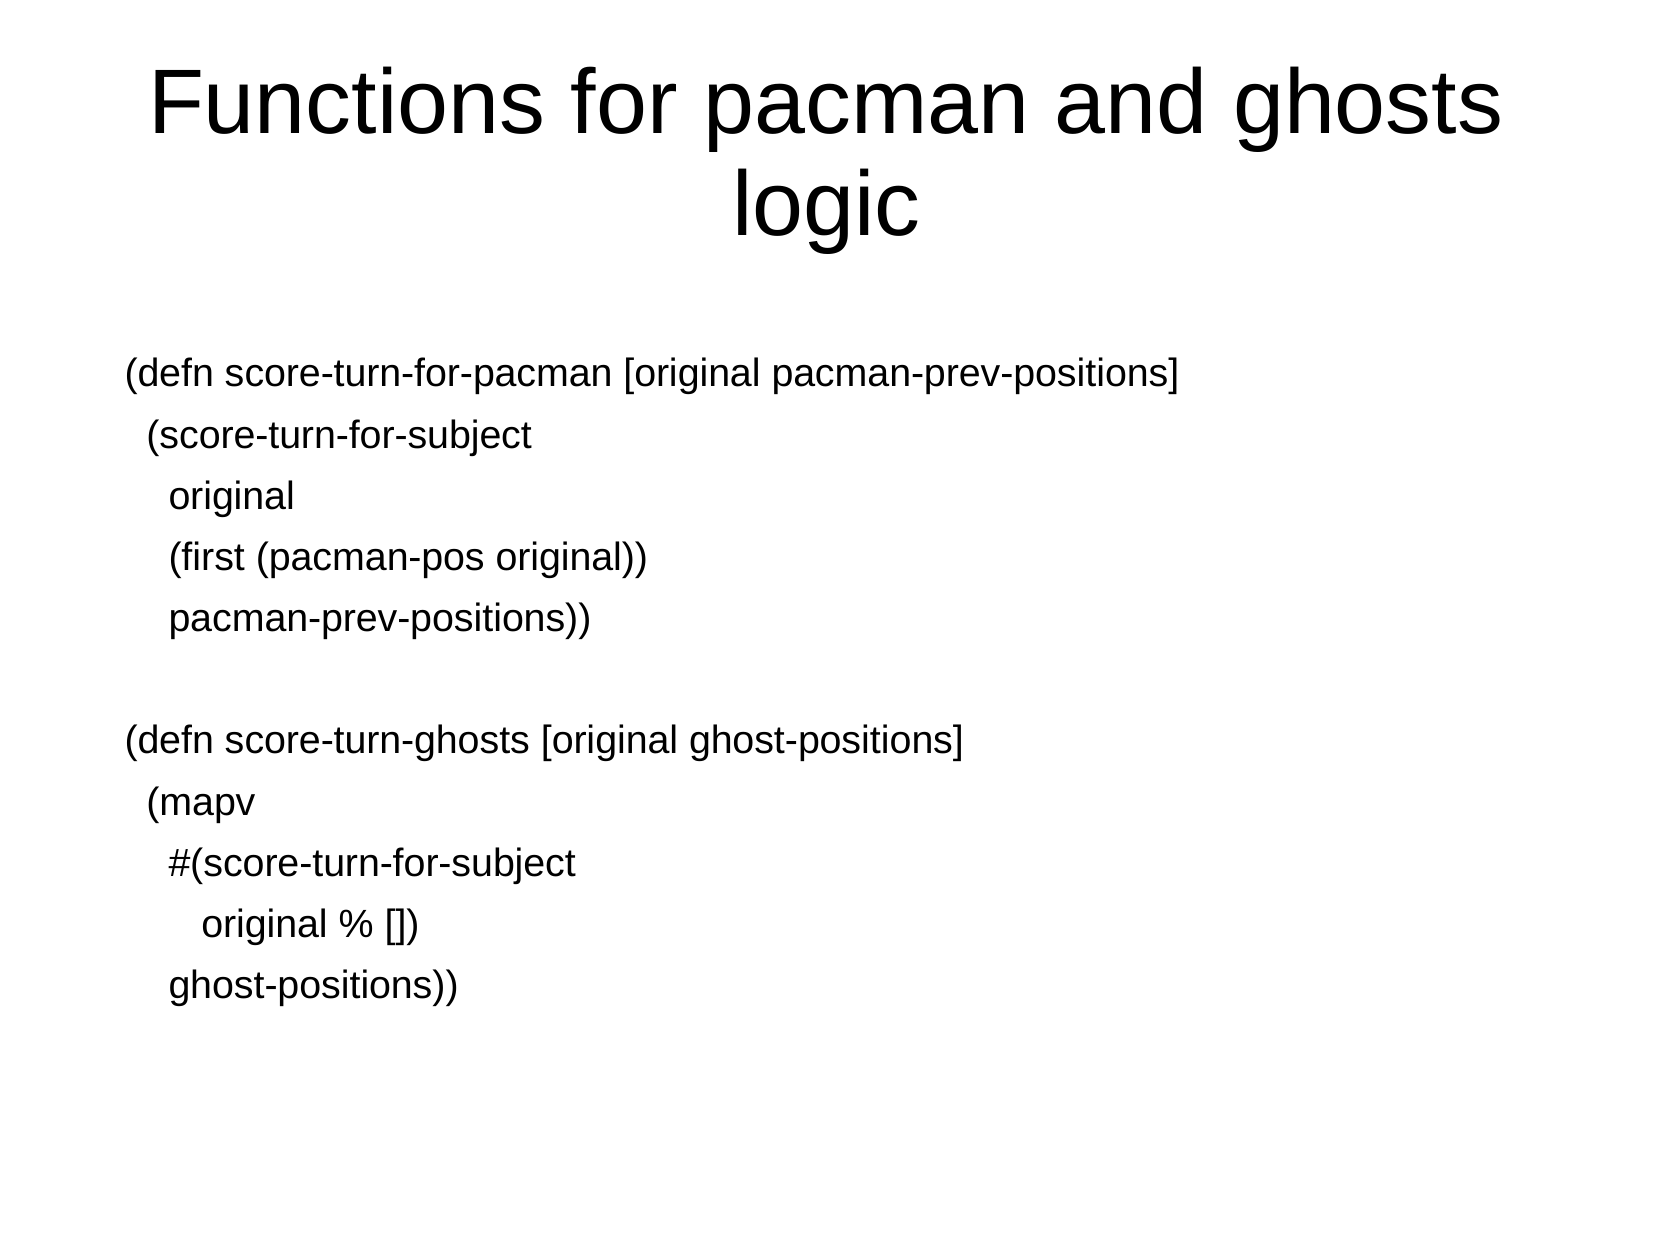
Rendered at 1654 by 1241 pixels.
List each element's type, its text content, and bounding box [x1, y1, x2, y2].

list (defn score-turn-for-pacman [original pacman-prev-positions] (score-turn-for-subject original (first (pacman-pos original)) pacman-prev-positions)) (defn score-turn-ghosts [original ghost-positions] (mapv #(score-turn-for-subject original % []) ghost-positions)) [82, 290, 1571, 1010]
title Functions for pacman and ghosts logic [82, 49, 1571, 257]
